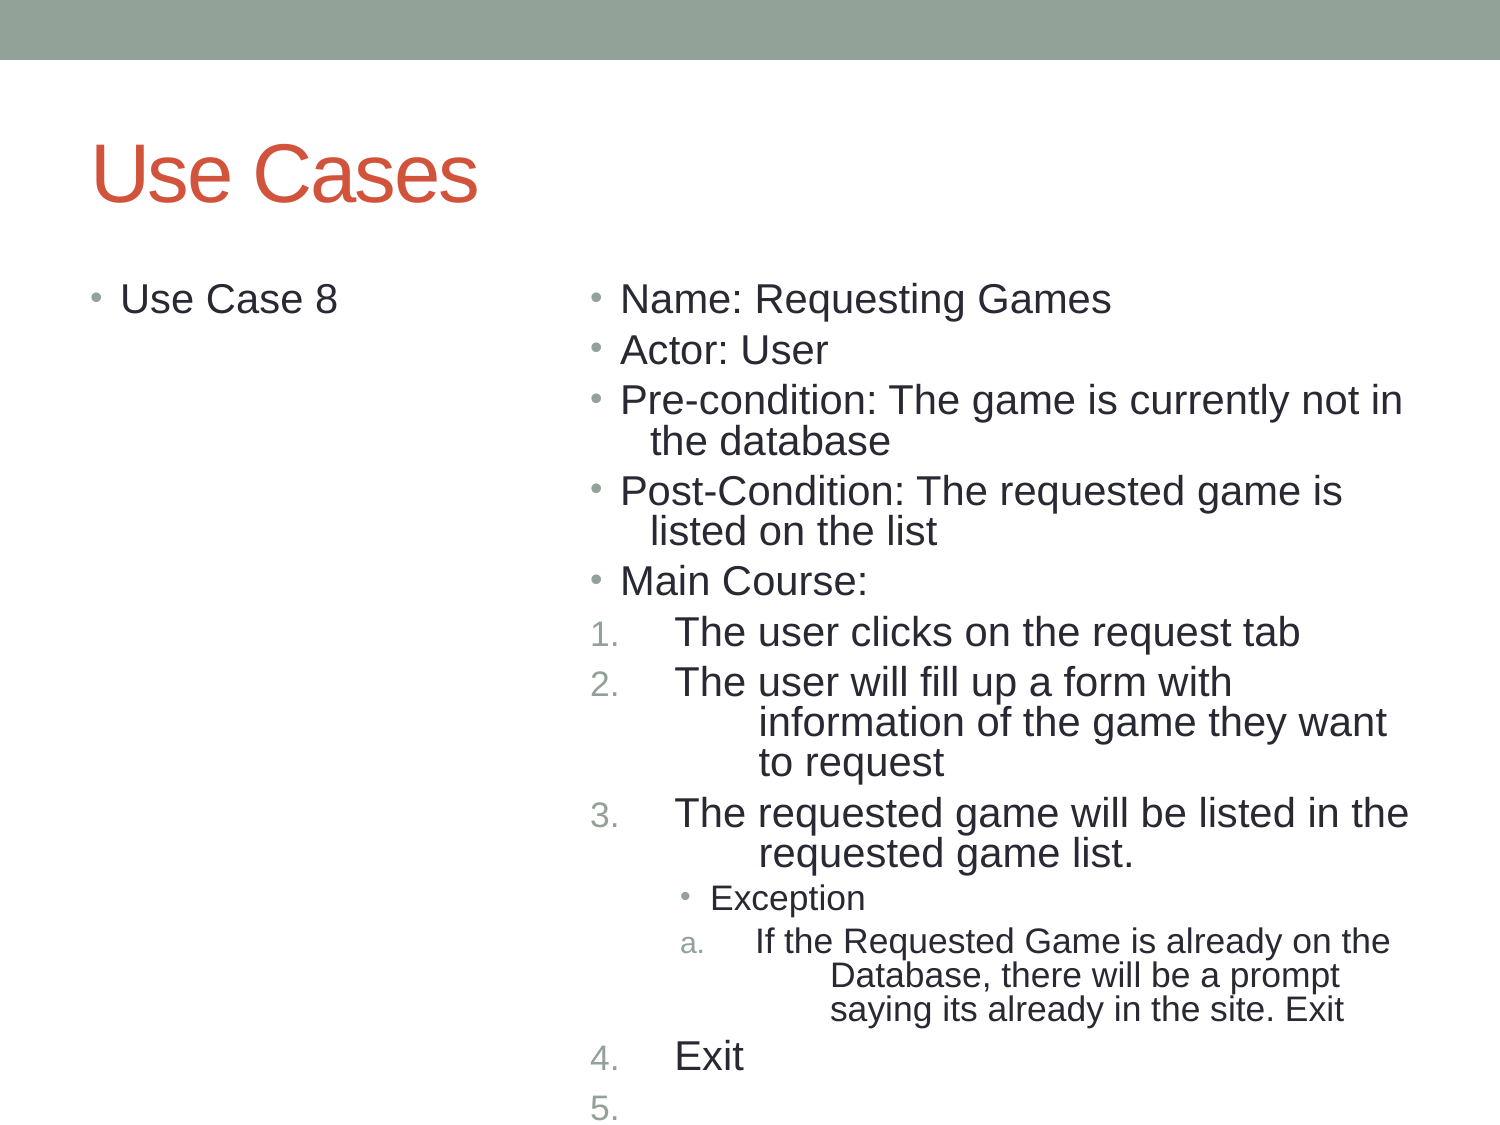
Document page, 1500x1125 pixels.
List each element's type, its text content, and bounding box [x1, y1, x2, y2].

title Use Cases [75, 87, 1426, 251]
list Name: Requesting Games Actor: User Pre-condition: The game is currently not in the database Post-Condition: The requested game is listed on the list Main Course: The user clicks on the request tab The user will fill up a form with information of the game they want to request The requested game will be listed in the requested game list. Exception If the Requested Game is already on the Database, there will be a prompt saying its already in the site. Exit Exit [575, 274, 1426, 1088]
list Use Case 8 [75, 274, 550, 1049]
